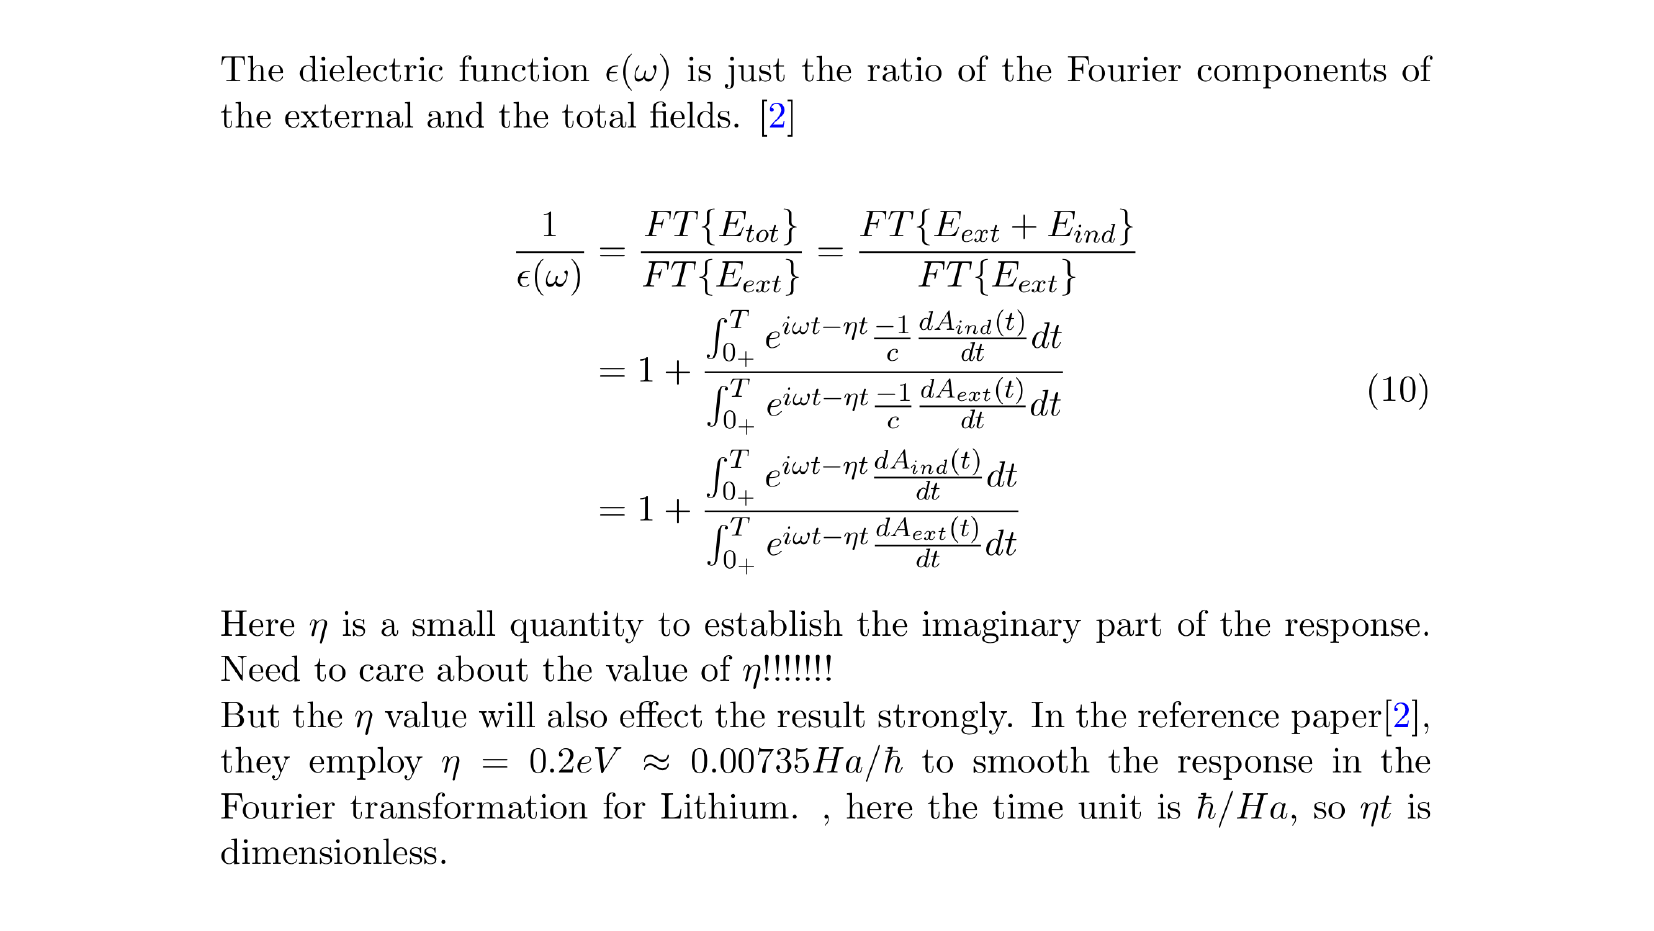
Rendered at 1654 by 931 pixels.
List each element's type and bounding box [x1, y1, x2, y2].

picture [165, 32, 1456, 871]
